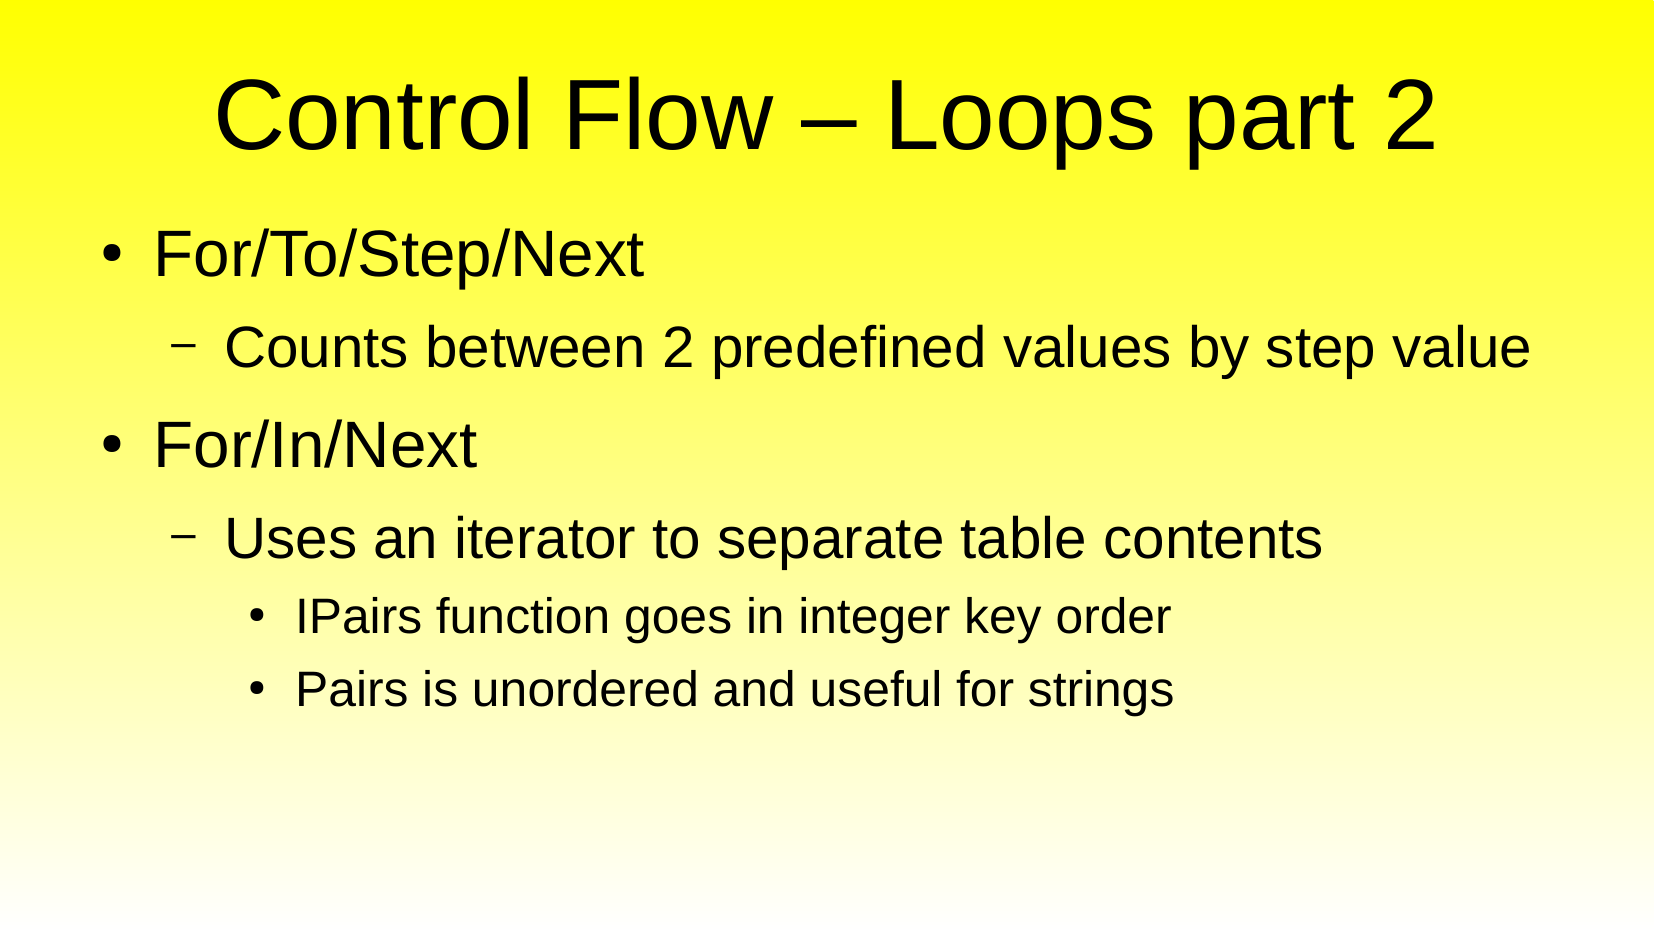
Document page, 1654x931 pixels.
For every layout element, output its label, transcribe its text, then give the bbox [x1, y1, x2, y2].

title Control Flow – Loops part 2 [82, 37, 1571, 193]
list For/To/Step/Next Counts between 2 predefined values by step value For/In/Next Uses an iterator to separate table contents IPairs function goes in integer key order Pairs is unordered and useful for strings [82, 217, 1571, 757]
